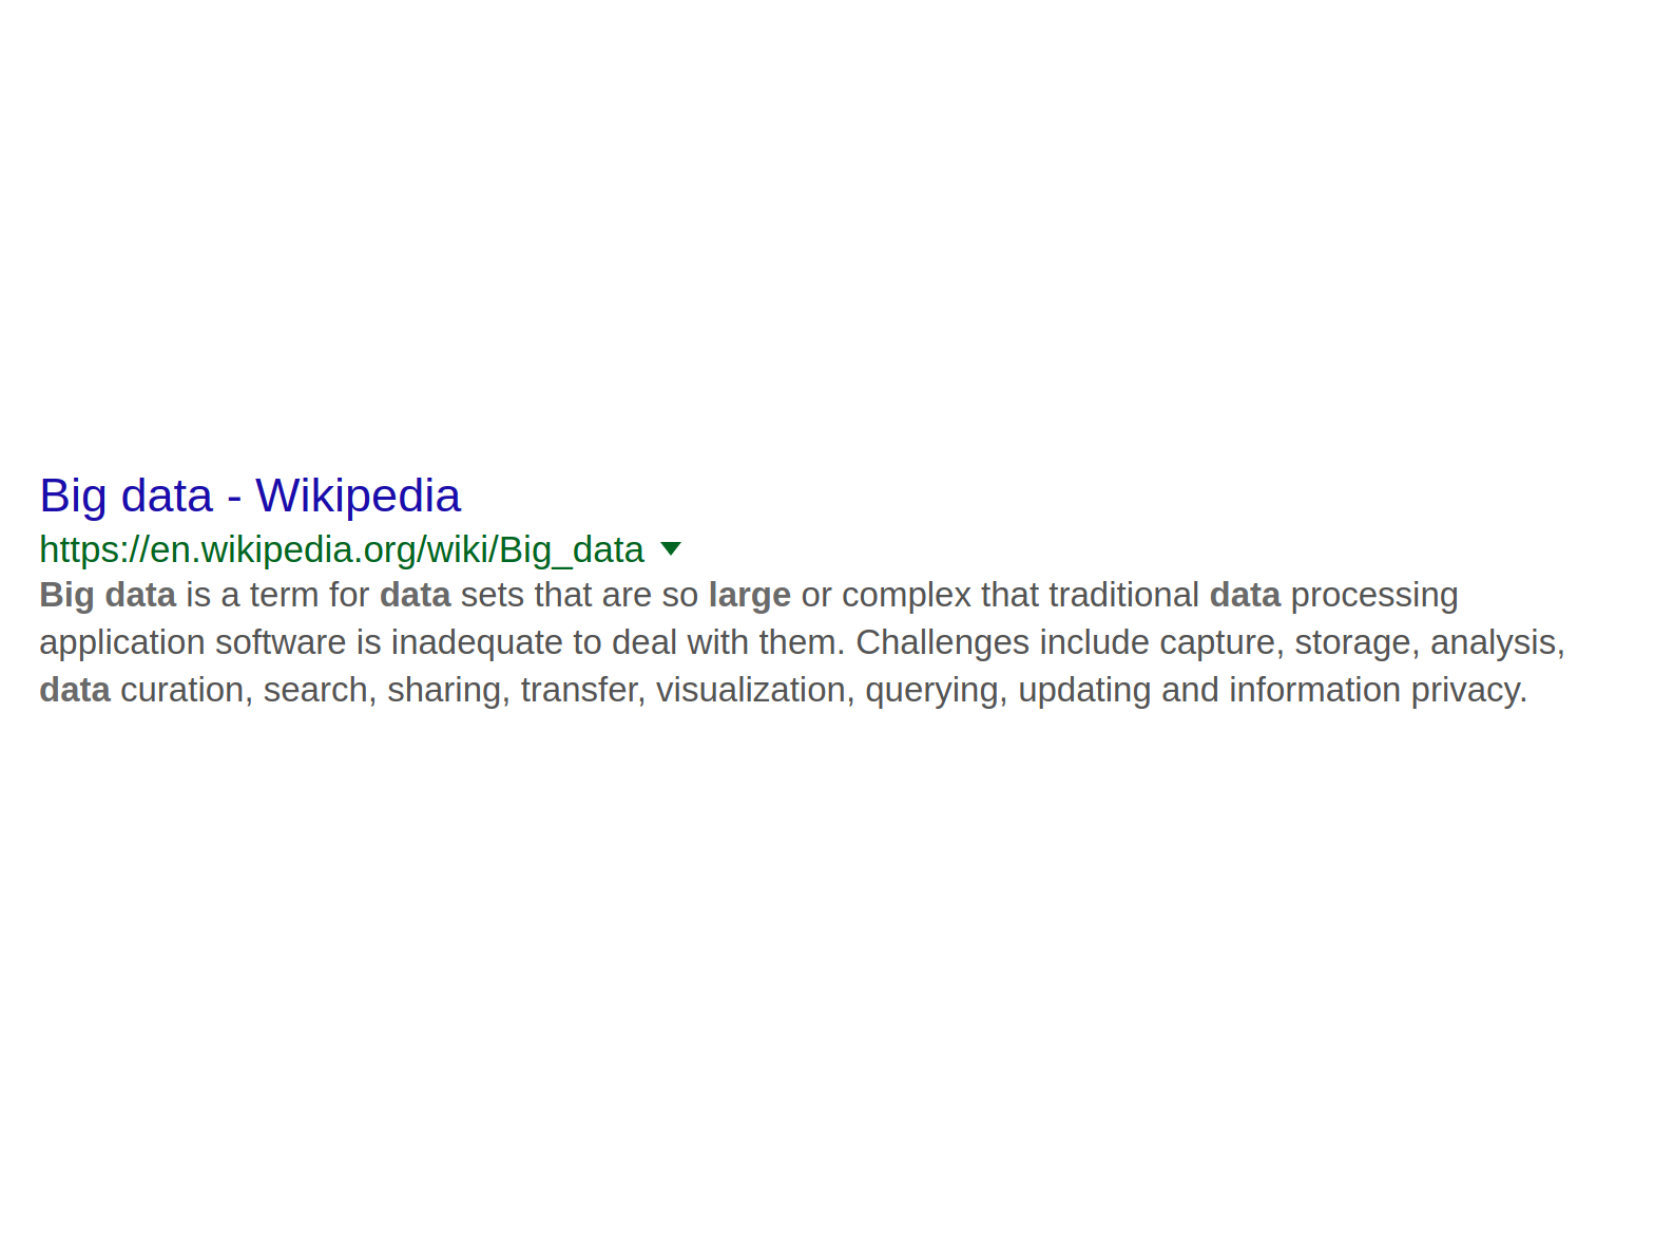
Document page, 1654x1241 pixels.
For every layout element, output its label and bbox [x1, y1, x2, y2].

picture [0, 447, 1654, 751]
